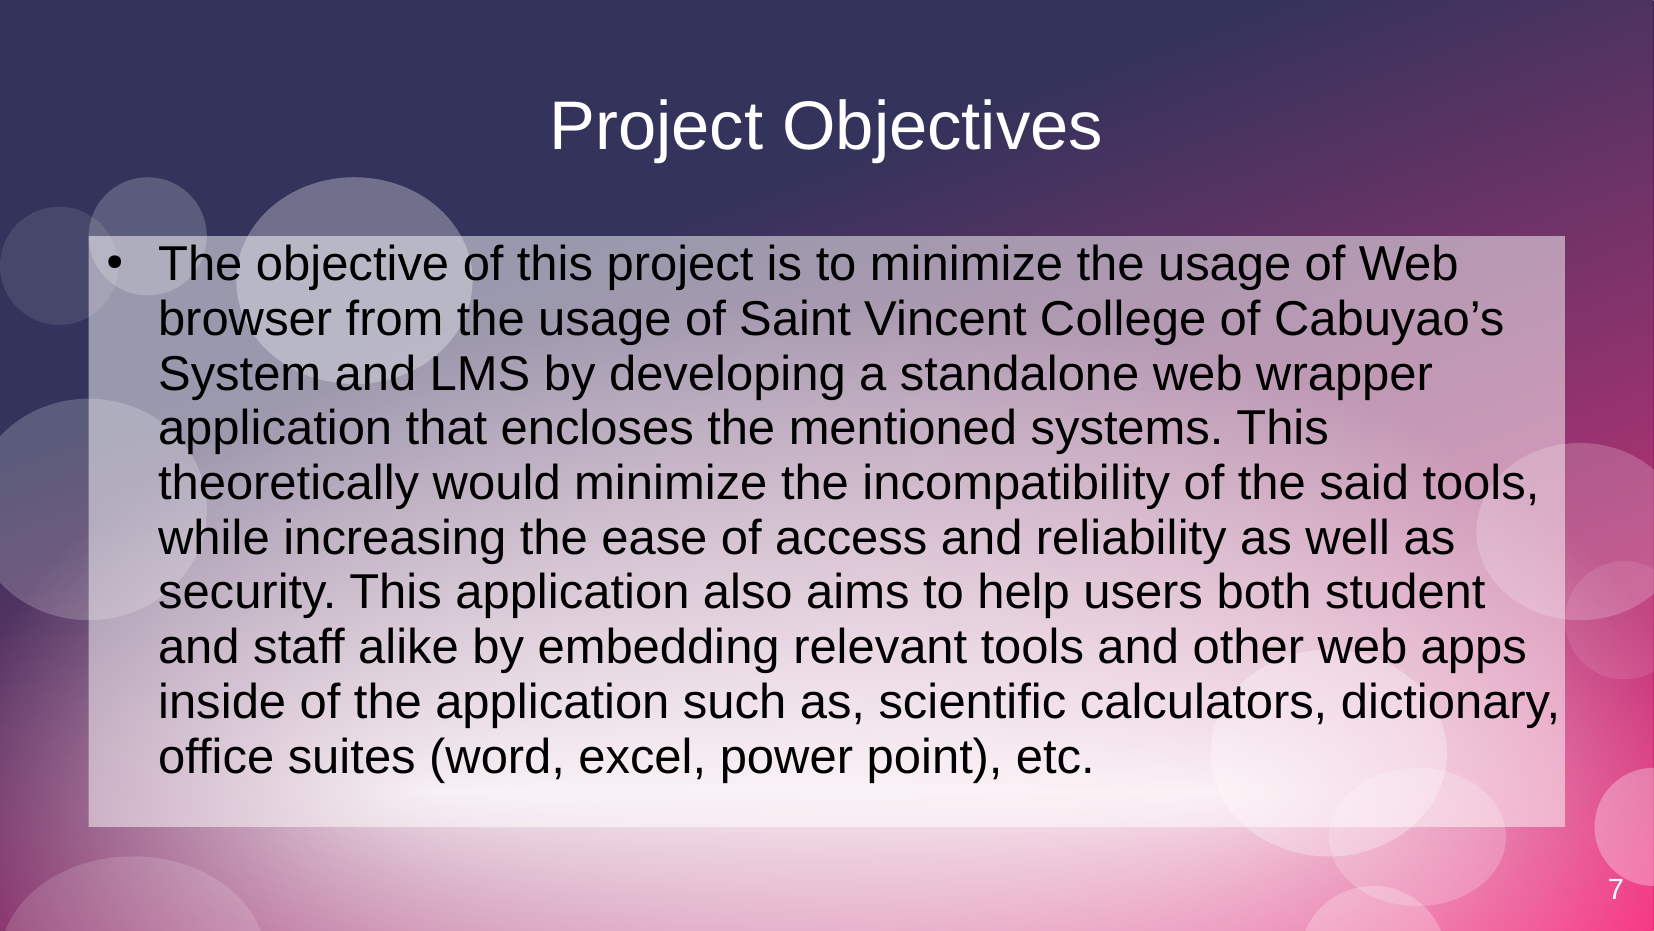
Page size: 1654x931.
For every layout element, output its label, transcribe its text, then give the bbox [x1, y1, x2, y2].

title Project Objectives [88, 44, 1565, 207]
list The objective of this project is to minimize the usage of Web browser from the usage of Saint Vincent College of Cabuyao’s System and LMS by developing a standalone web wrapper application that encloses the mentioned systems. This theoretically would minimize the incompatibility of the said tools, while increasing the ease of access and reliability as well as security. This application also aims to help users both student and staff alike by embedding relevant tools and other web apps inside of the application such as, scientific calculators, dictionary, office suites (word, excel, power point), etc. [88, 236, 1565, 827]
